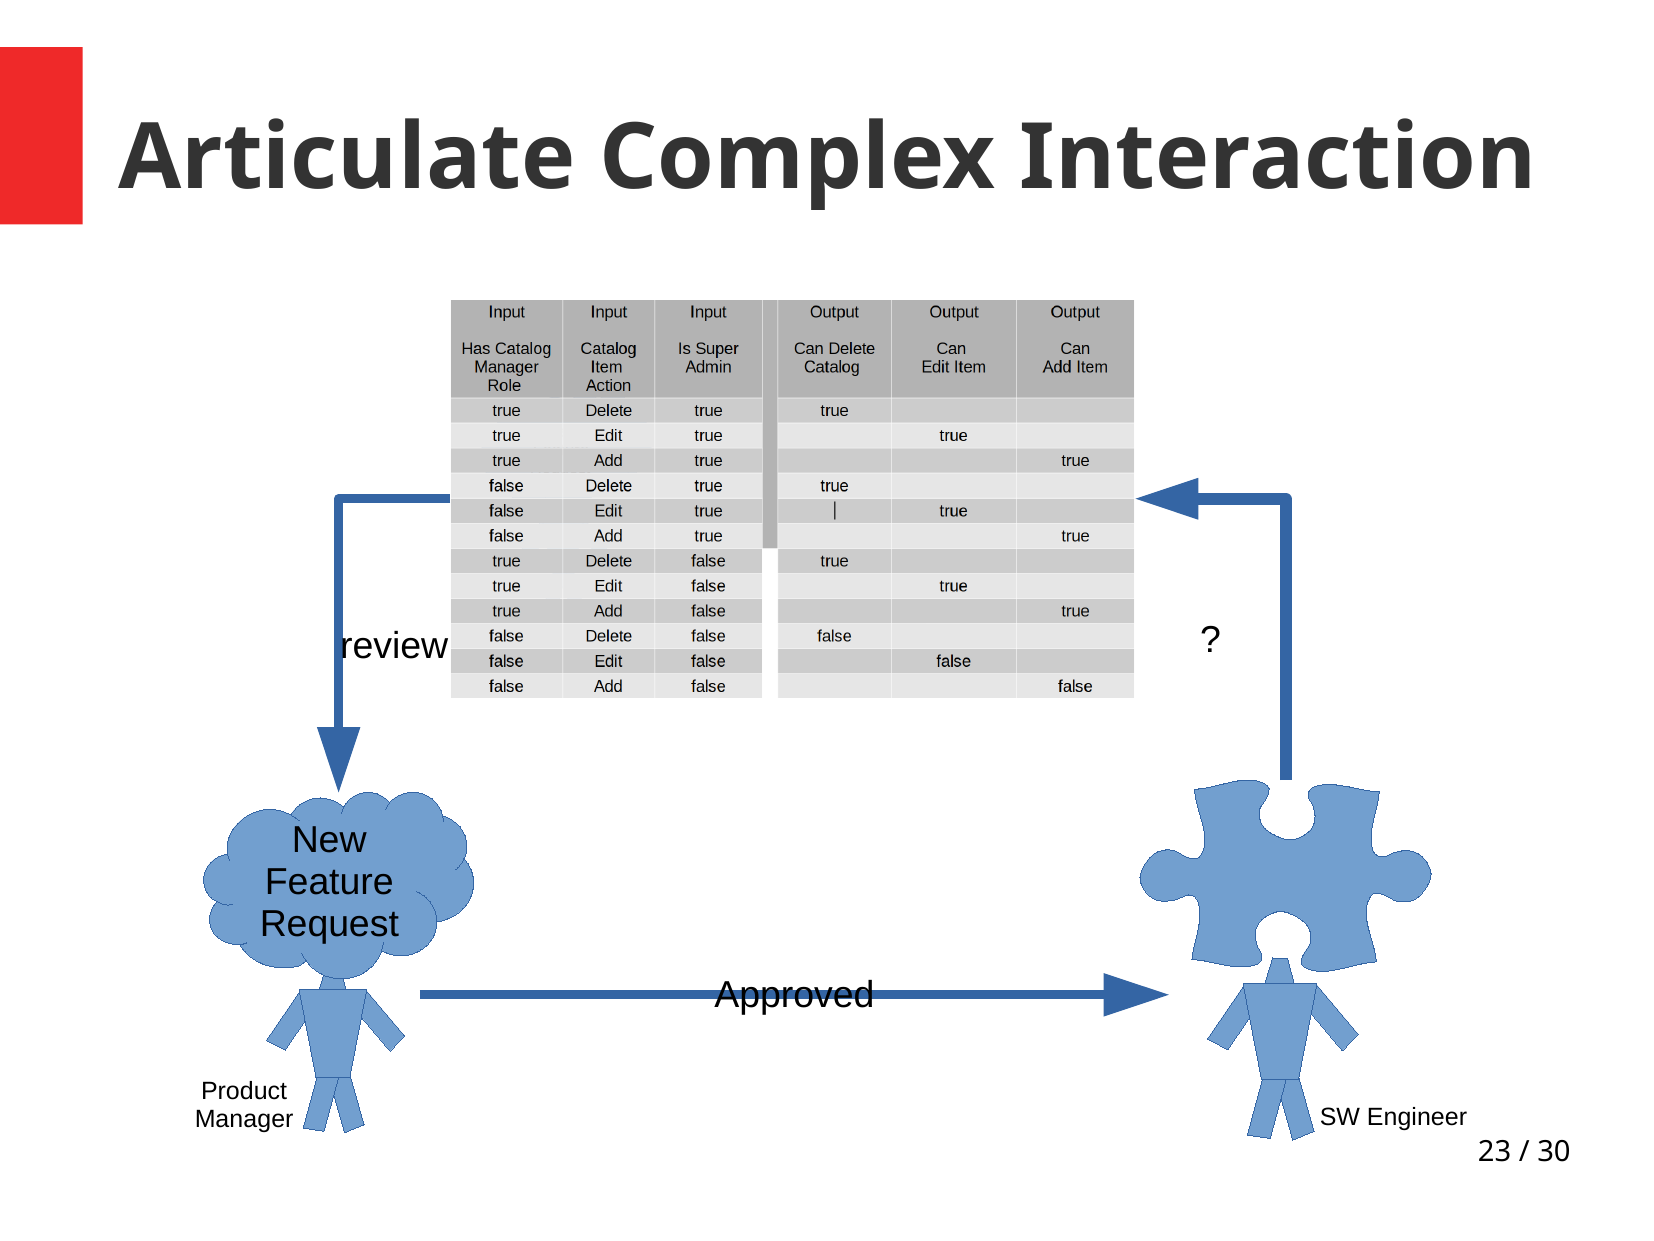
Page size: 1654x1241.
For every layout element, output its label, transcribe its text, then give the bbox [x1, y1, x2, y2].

text_box Product Manager [180, 1069, 309, 1141]
text_box [1207, 957, 1359, 1141]
text_box New Feature Request [203, 792, 474, 979]
text_box [266, 976, 405, 1133]
text_box [1139, 780, 1432, 972]
title Articulate Complex Interaction [118, 45, 1571, 260]
text_box SW Engineer [1305, 1095, 1535, 1151]
picture [450, 299, 1136, 698]
